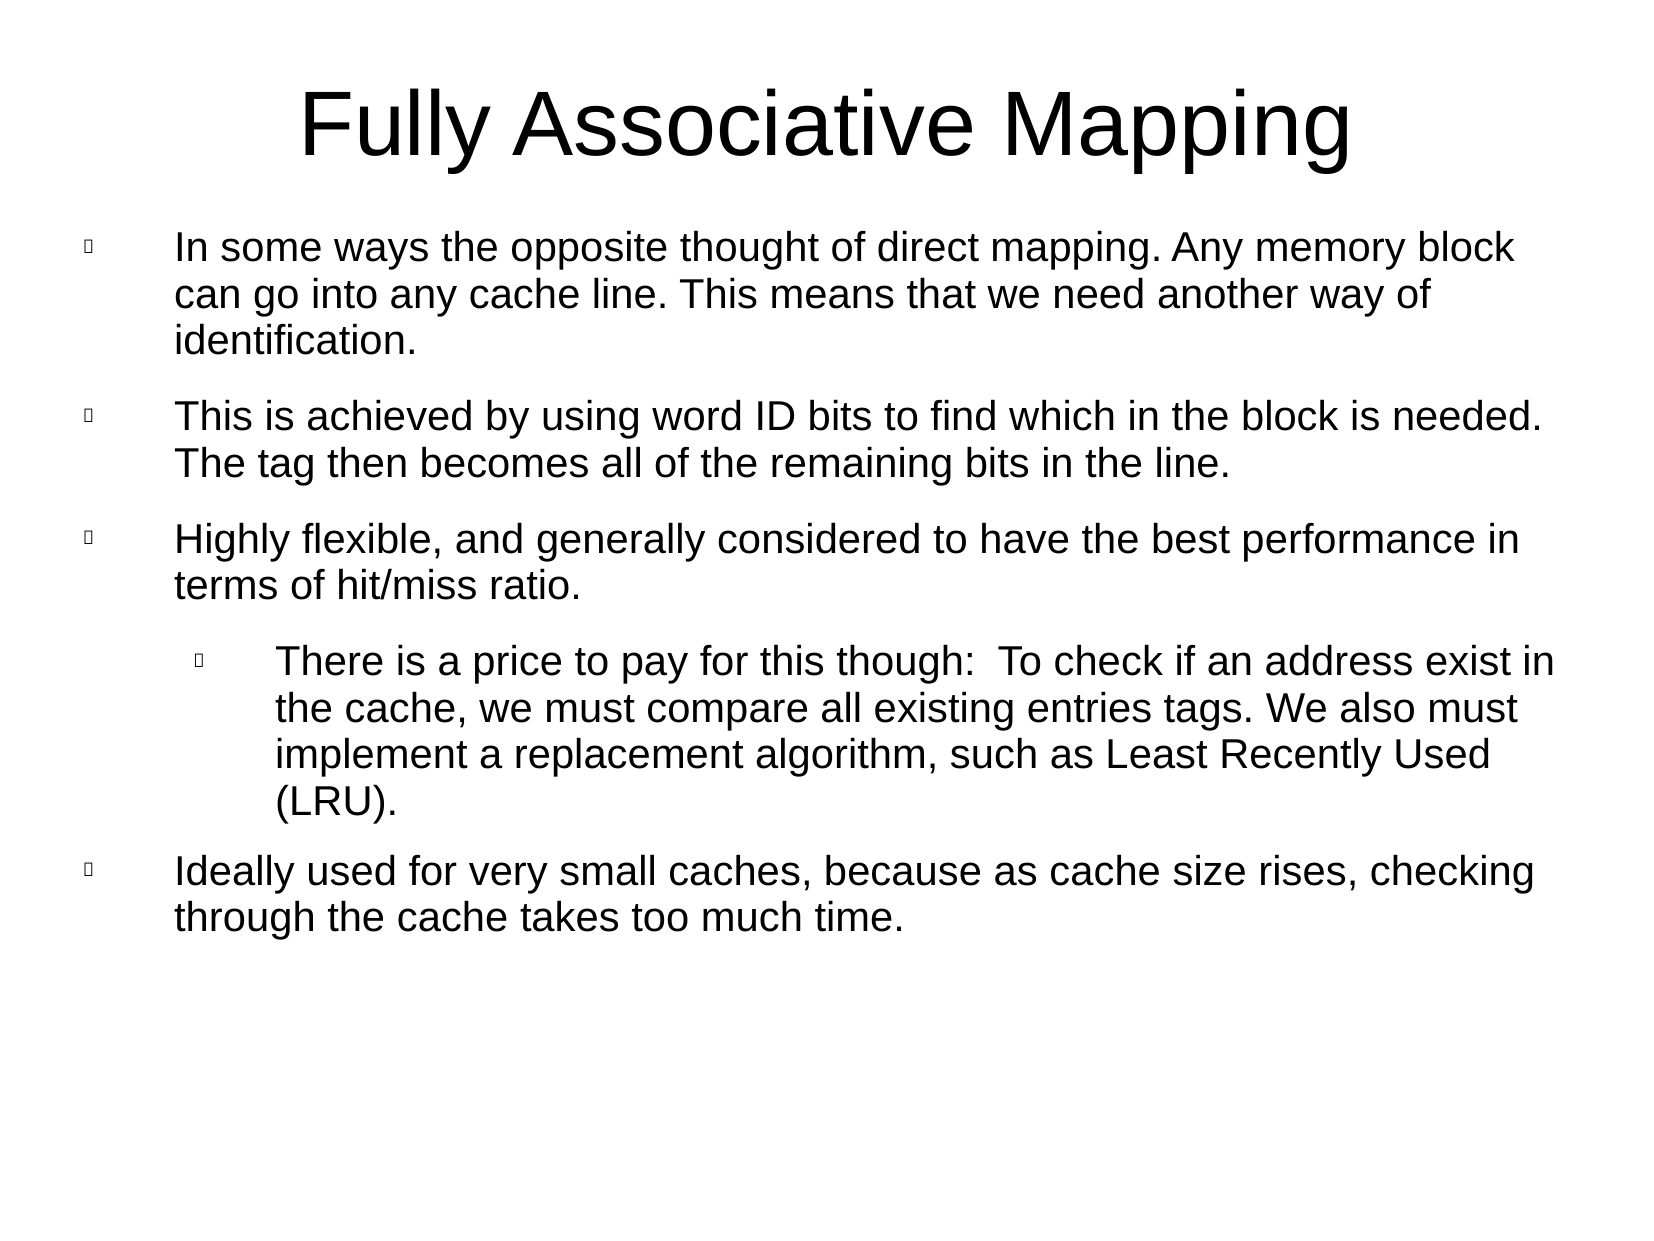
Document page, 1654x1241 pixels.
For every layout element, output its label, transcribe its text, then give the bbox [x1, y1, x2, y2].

list In some ways the opposite thought of direct mapping. Any memory block can go into any cache line. This means that we need another way of identification. This is achieved by using word ID bits to find which in the block is needed. The tag then becomes all of the remaining bits in the line. Highly flexible, and generally considered to have the best performance in terms of hit/miss ratio. There is a price to pay for this though: To check if an address exist in the cache, we must compare all existing entries tags. We also must implement a replacement algorithm, such as Least Recently Used (LRU). Ideally used for very small caches, because as cache size rises, checking through the cache takes too much time. [82, 220, 1571, 1039]
title Fully Associative Mapping [82, 17, 1571, 220]
